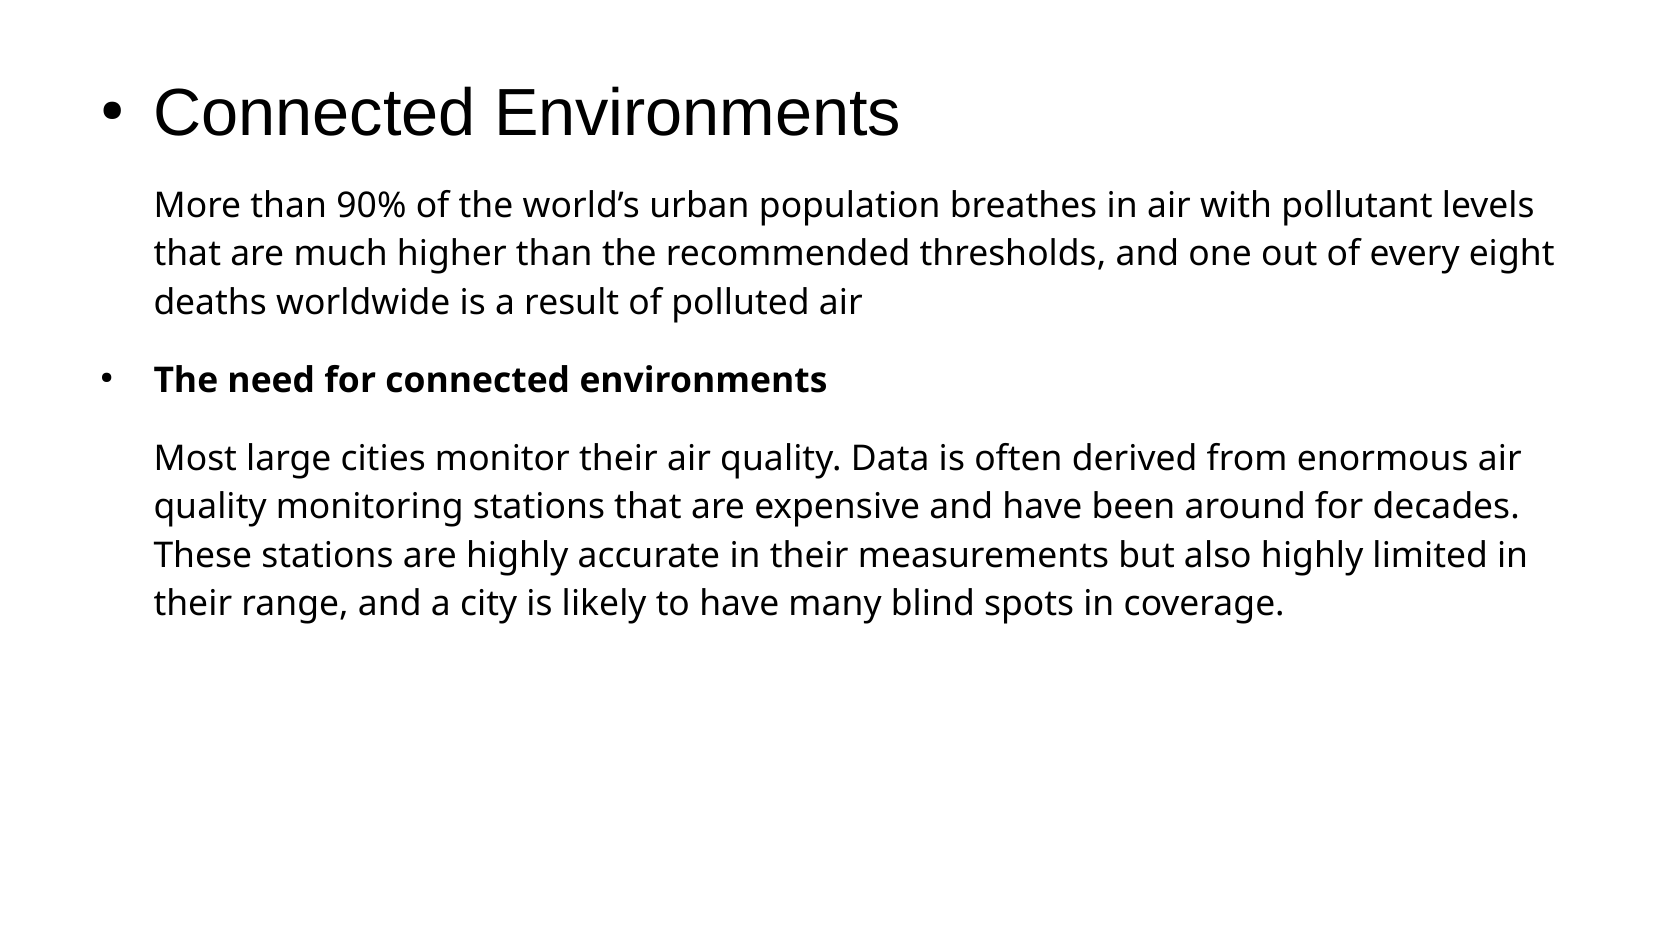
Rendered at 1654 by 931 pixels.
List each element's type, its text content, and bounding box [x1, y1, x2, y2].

list Connected Environments More than 90% of the world’s urban population breathes in air with pollutant levels that are much higher than the recommended thresholds, and one out of every eight deaths worldwide is a result of polluted air The need for connected environments Most large cities monitor their air quality. Data is often derived from enormous air quality monitoring stations that are expensive and have been around for decades. These stations are highly accurate in their measurements but also highly limited in their range, and a city is likely to have many blind spots in coverage. [82, 75, 1571, 931]
